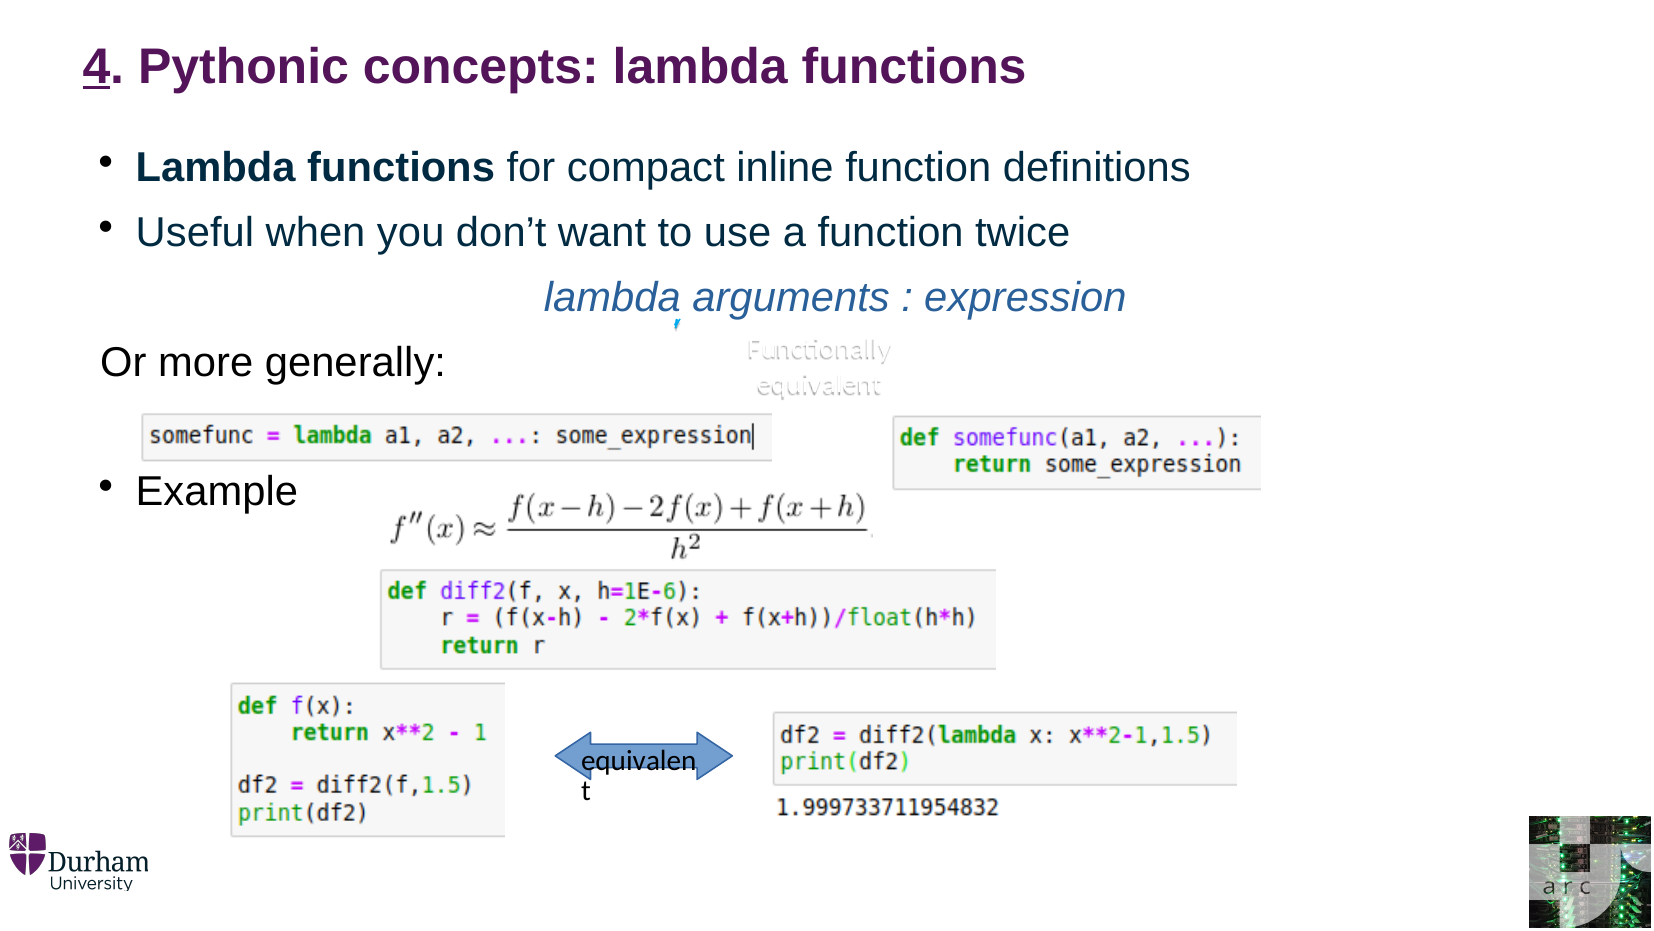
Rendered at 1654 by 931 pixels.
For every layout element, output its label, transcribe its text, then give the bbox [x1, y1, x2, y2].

picture [369, 477, 996, 675]
text_box equivalent [566, 735, 721, 780]
picture [221, 678, 505, 844]
list Lambda functions for compact inline function definitions Useful when you don’t want to use a function twice lambda arguments : expression Or more generally: Example [82, 141, 1571, 745]
picture [765, 707, 1237, 829]
picture [883, 411, 1261, 497]
picture [9, 833, 148, 891]
text_box [555, 748, 566, 764]
title 4. Pythonic concepts: lambda functions [82, 36, 1571, 93]
picture [1529, 816, 1651, 928]
text_box [721, 748, 733, 764]
picture [132, 407, 772, 465]
